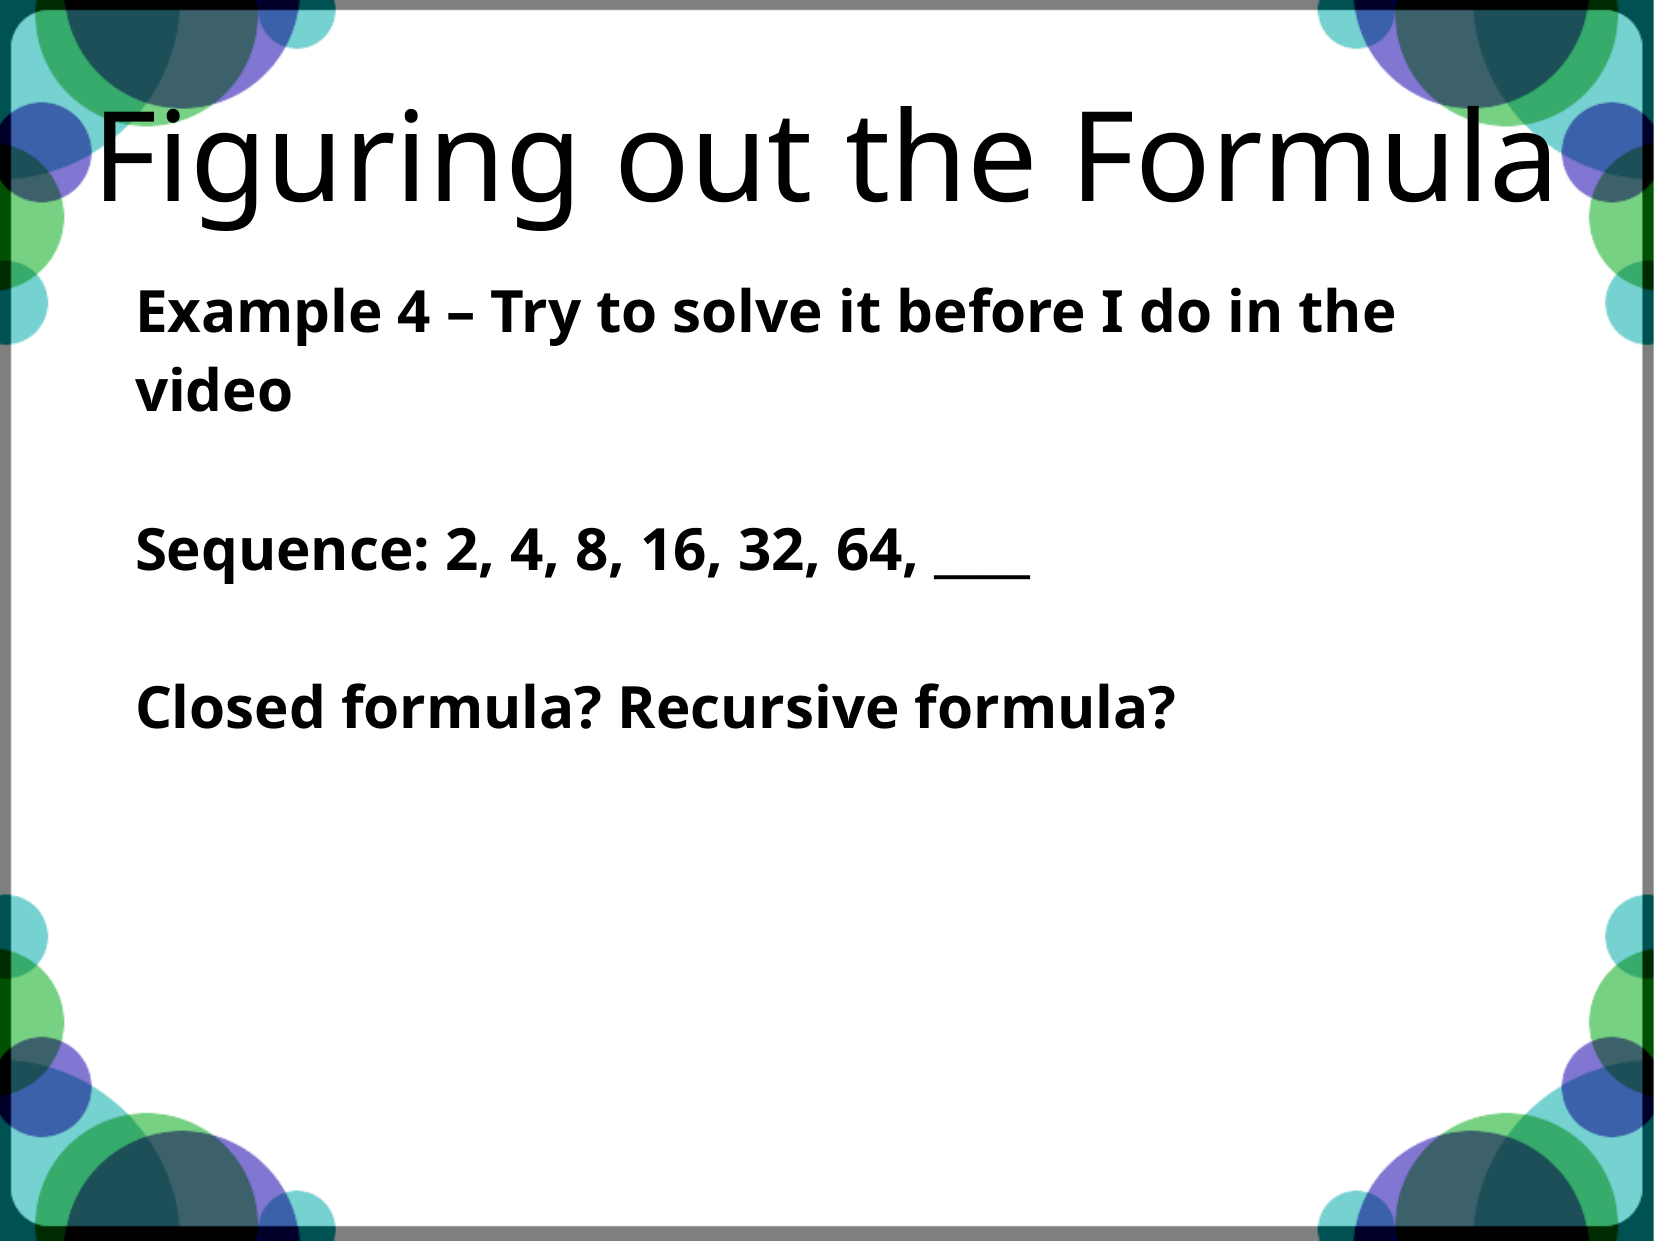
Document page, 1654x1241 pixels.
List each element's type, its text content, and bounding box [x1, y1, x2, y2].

text_box Example 4 – Try to solve it before I do in the video Sequence: 2, 4, 8, 16, 32, 64, ____ Closed formula? Recursive formula? [135, 270, 1531, 597]
picture [0, 0, 1654, 1241]
title Figuring out the Formula [82, 49, 1571, 257]
